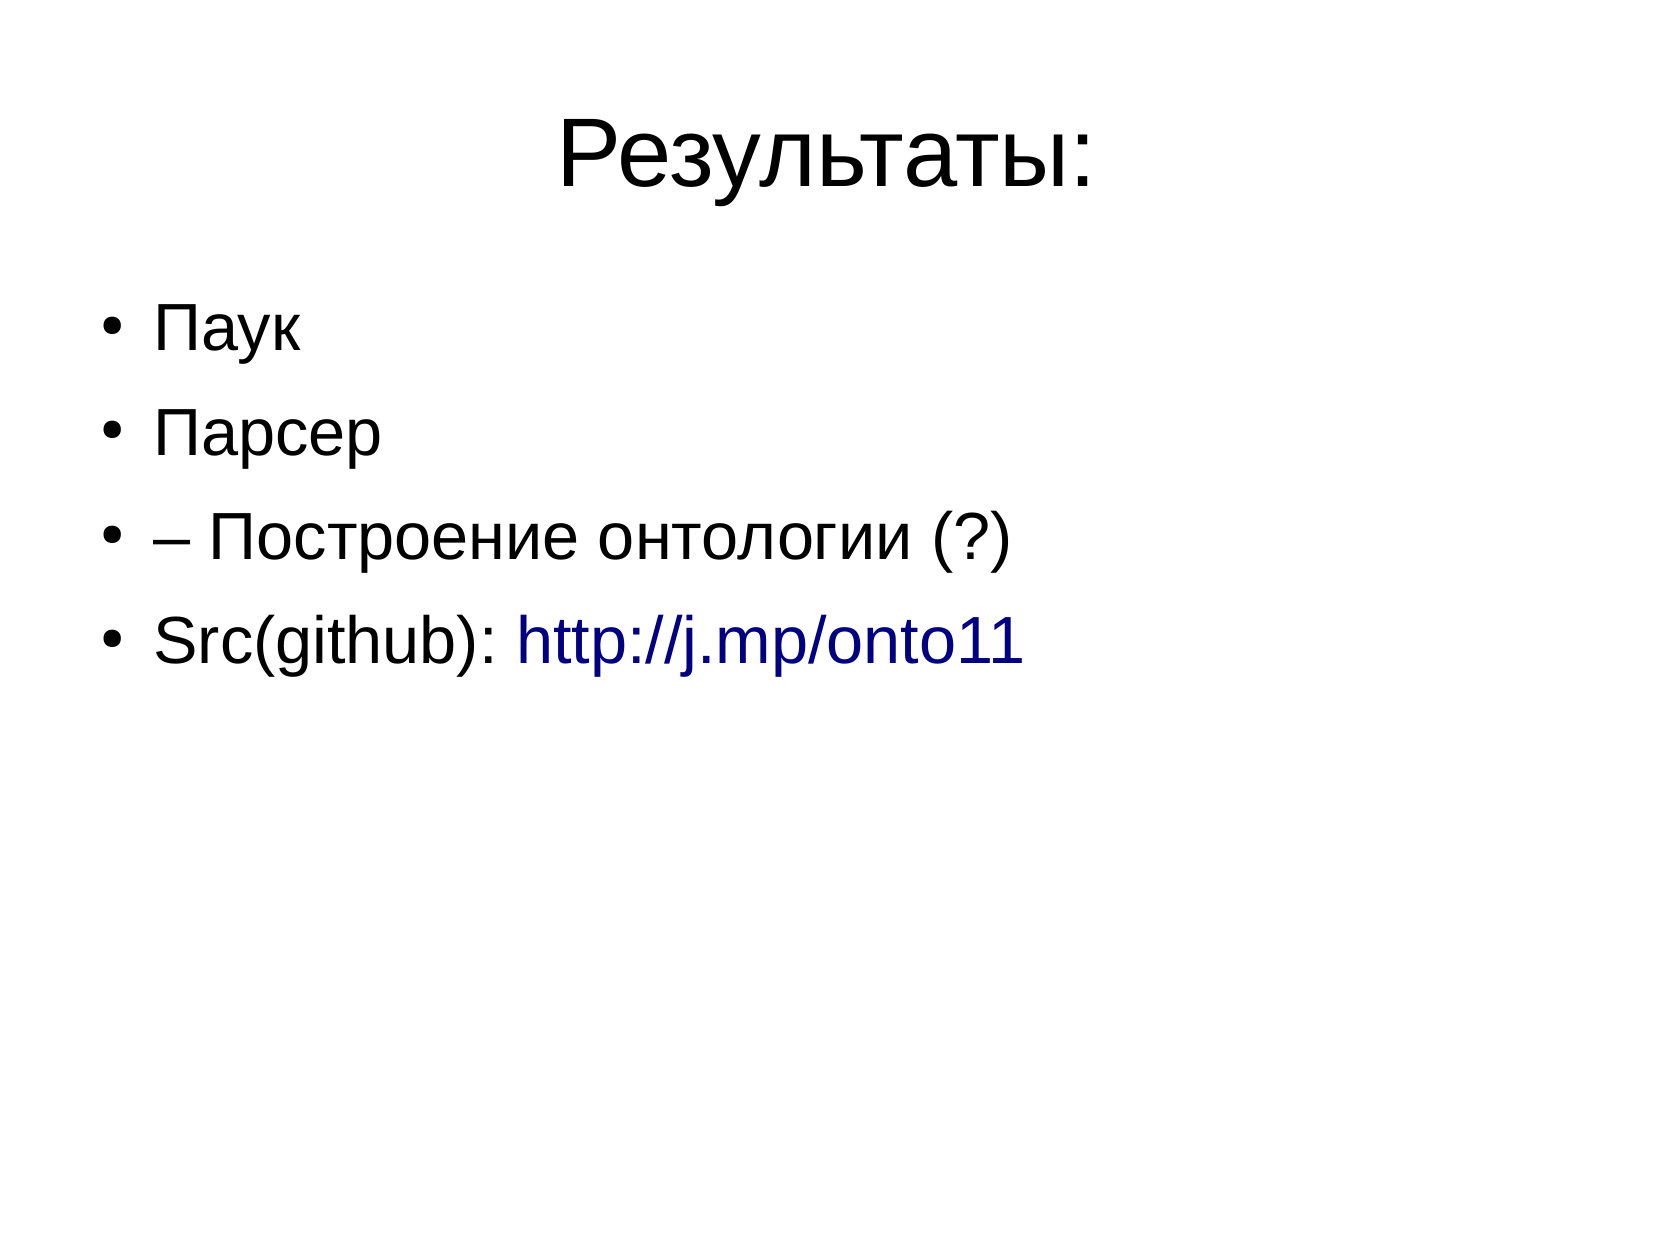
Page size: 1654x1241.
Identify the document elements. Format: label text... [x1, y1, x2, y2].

list Паук Парсер – Построение онтологии (?) Src(github): http://j.mp/onto11 [82, 290, 1571, 1109]
title Результаты: [82, 49, 1571, 257]
